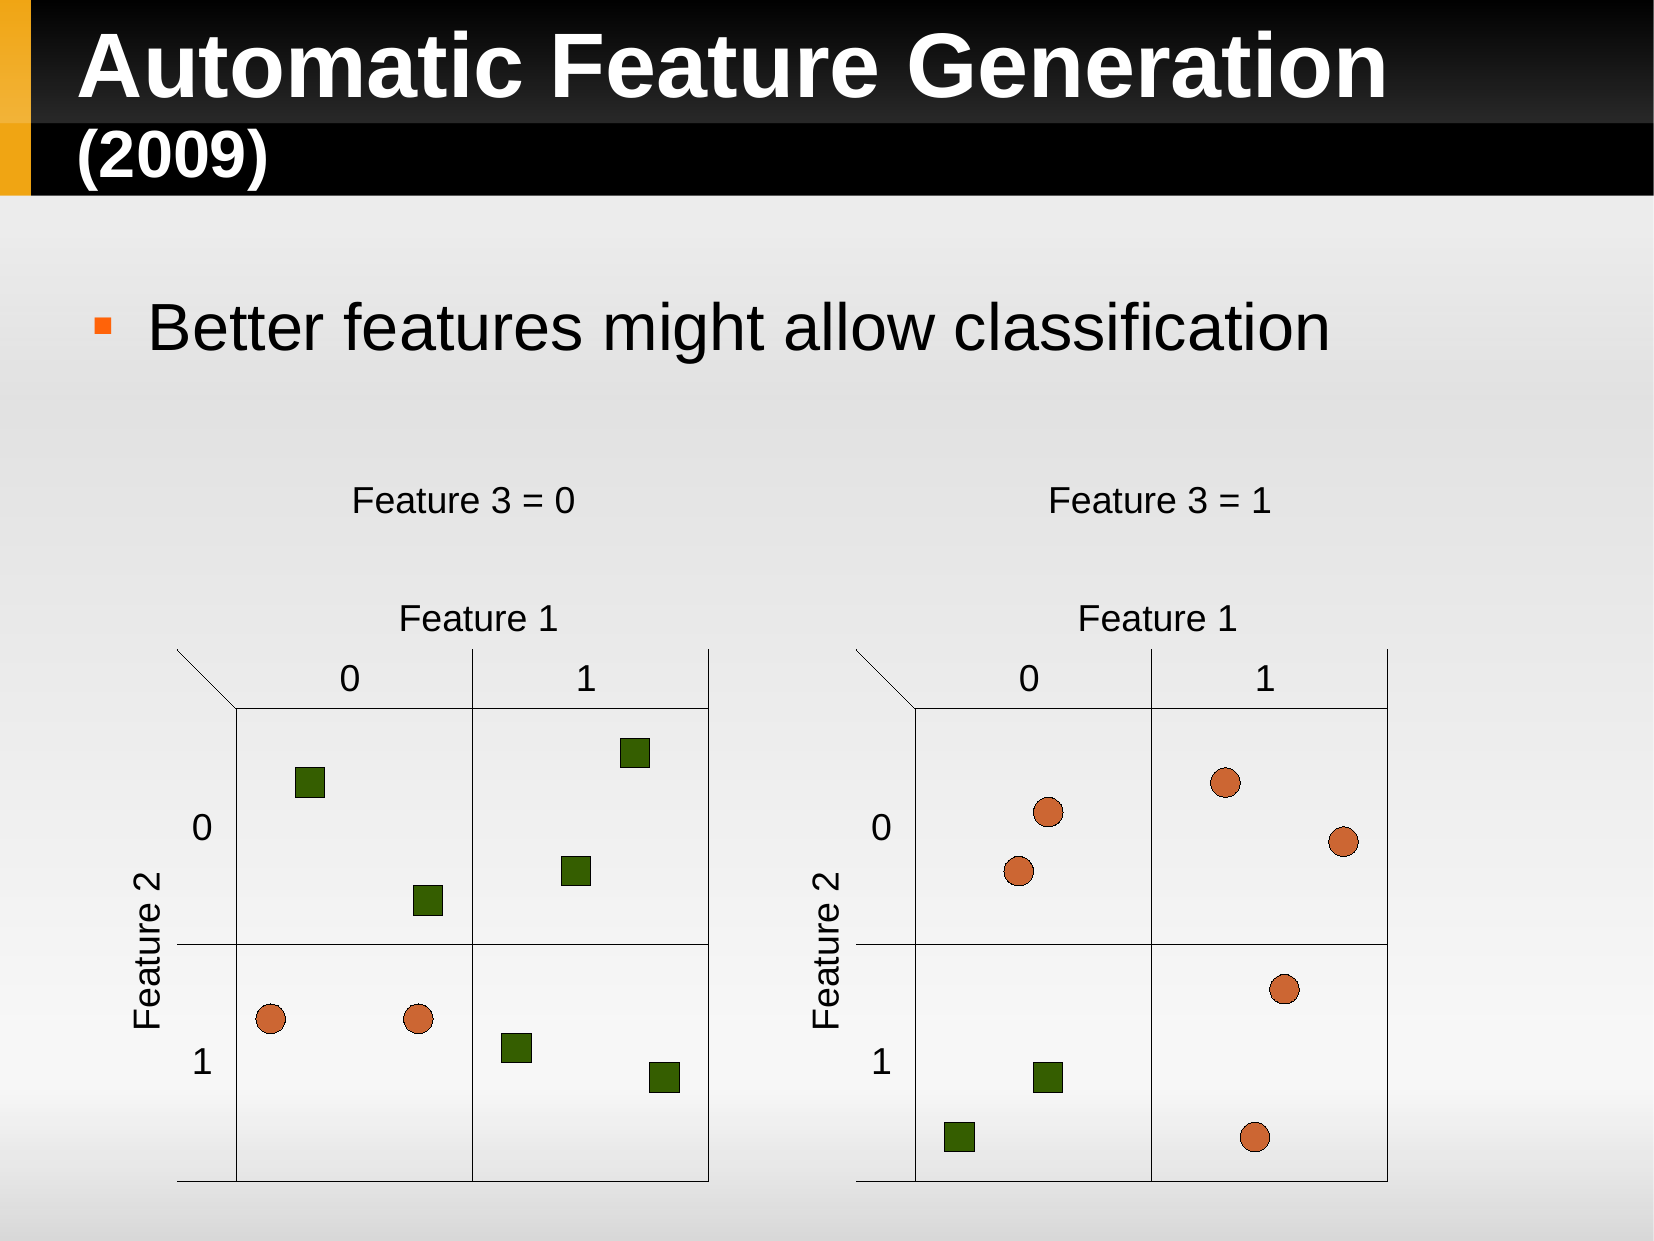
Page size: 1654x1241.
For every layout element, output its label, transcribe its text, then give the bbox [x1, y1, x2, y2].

text_box 1 [1240, 649, 1291, 711]
text_box [1210, 767, 1241, 798]
text_box [501, 1033, 532, 1063]
text_box 1 [856, 1033, 907, 1095]
text_box [1269, 974, 1300, 1004]
text_box 0 [177, 799, 228, 861]
picture [0, 0, 1654, 1241]
text_box [561, 856, 591, 886]
text_box [1033, 1062, 1063, 1093]
text_box Feature 2 [797, 857, 859, 1047]
text_box [649, 1062, 680, 1093]
text_box Feature 3 = 1 [1033, 472, 1287, 534]
text_box 1 [561, 649, 612, 711]
text_box [1003, 856, 1034, 886]
text_box Feature 2 [118, 857, 180, 1047]
title Automatic Feature Generation (2009) [76, 0, 1565, 208]
text_box Feature 1 [383, 590, 591, 652]
text_box [944, 1122, 975, 1152]
text_box [620, 738, 650, 768]
text_box 0 [1003, 649, 1055, 711]
text_box [413, 885, 443, 916]
text_box [295, 767, 325, 798]
text_box [255, 1003, 286, 1034]
text_box 0 [856, 799, 907, 861]
text_box Feature 3 = 0 [336, 472, 590, 534]
text_box [1240, 1122, 1270, 1152]
text_box 1 [177, 1033, 228, 1095]
list Better features might allow classification [76, 290, 1565, 384]
text_box [1328, 826, 1359, 857]
text_box 0 [324, 649, 376, 711]
text_box Feature 1 [1062, 590, 1270, 652]
text_box [1033, 797, 1064, 827]
text_box [403, 1003, 434, 1034]
